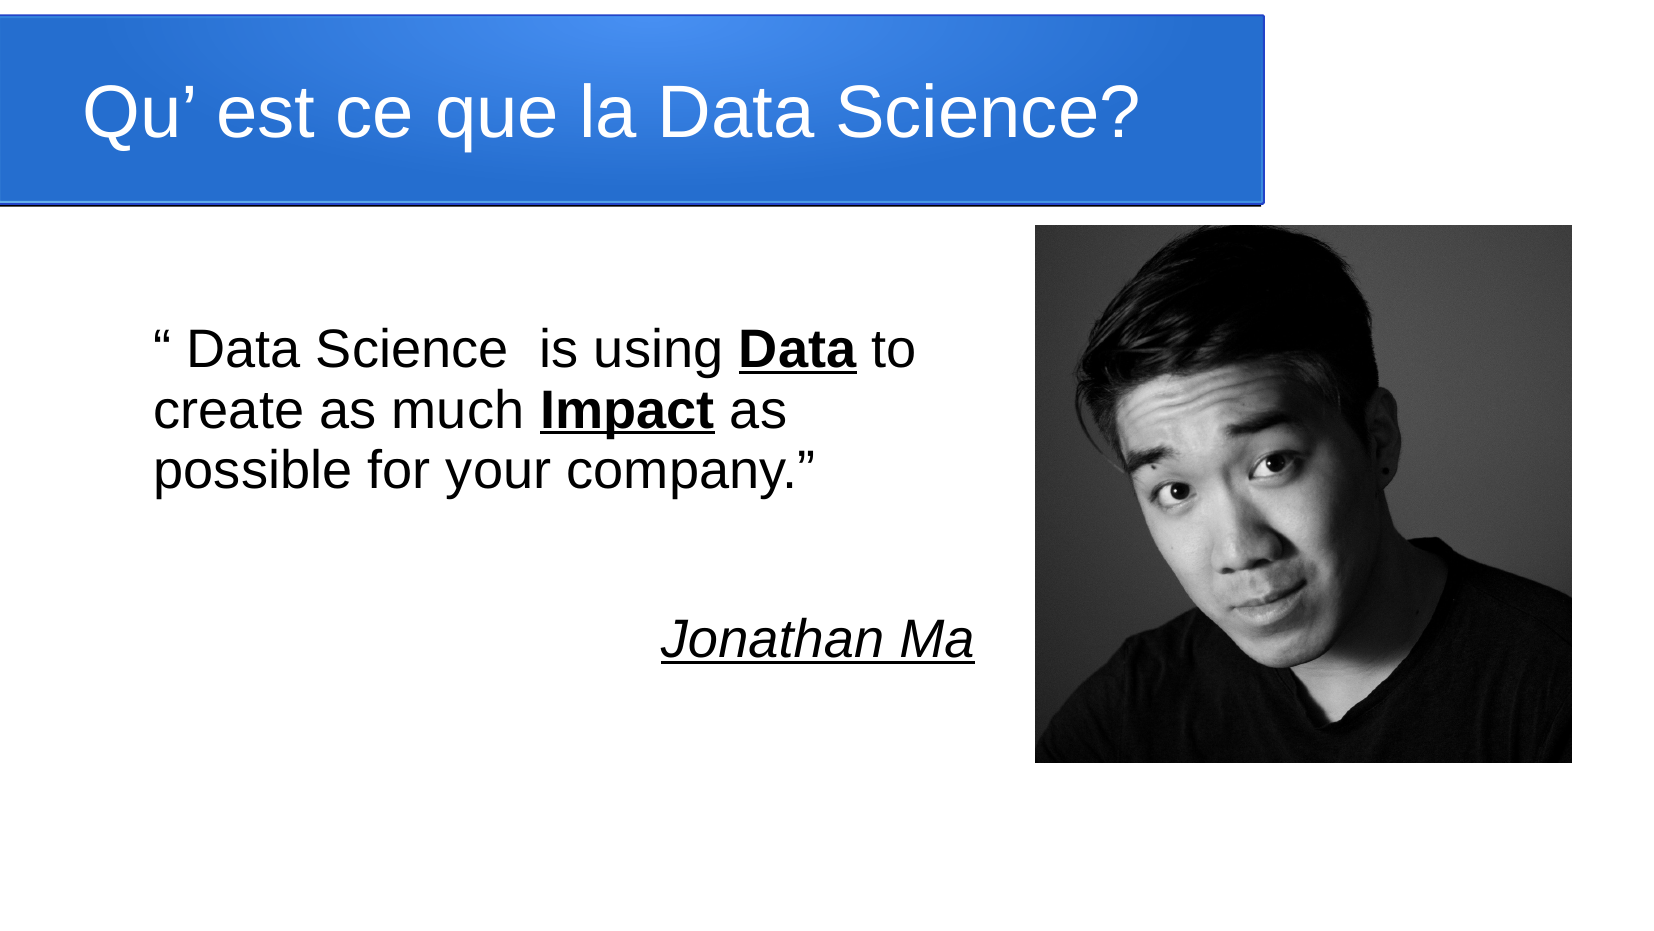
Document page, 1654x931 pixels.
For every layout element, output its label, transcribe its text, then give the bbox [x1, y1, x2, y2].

list “ Data Science is using Data to create as much Impact as possible for your company.” Jonathan Ma [82, 224, 976, 764]
picture [1035, 225, 1572, 763]
title Qu’ est ce que la Data Science? [82, 35, 1235, 189]
